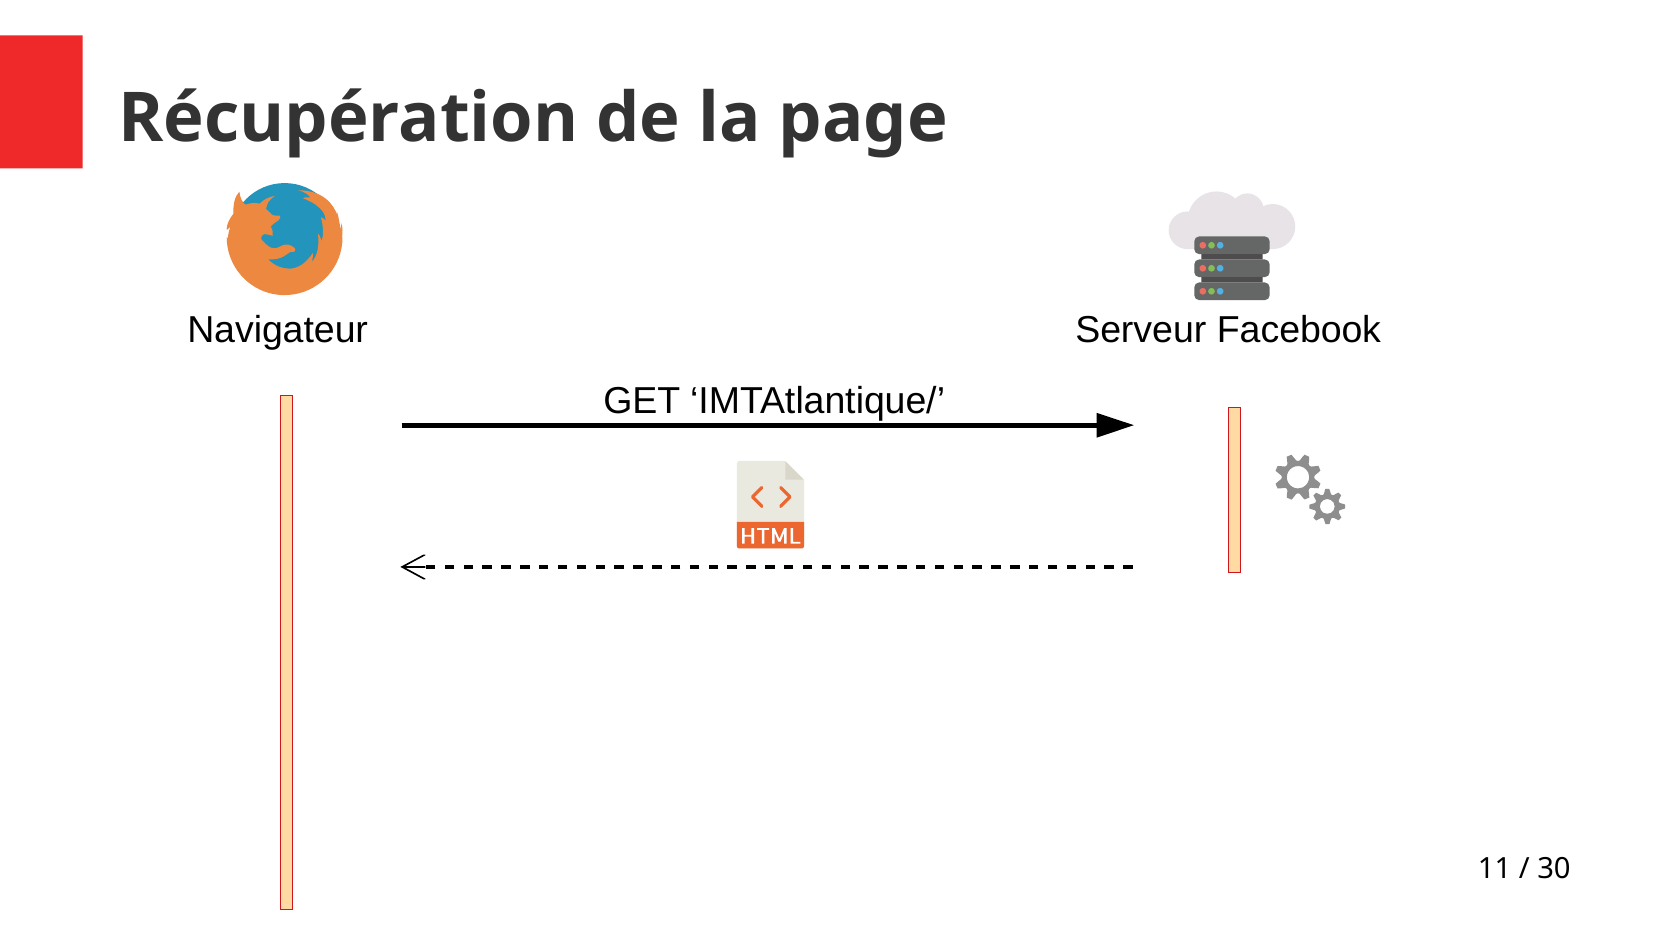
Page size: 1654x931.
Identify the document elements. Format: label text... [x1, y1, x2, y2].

picture [1275, 454, 1346, 525]
text_box Serveur Facebook [1039, 301, 1418, 400]
text_box [1228, 407, 1241, 573]
text_box GET ‘IMTAtlantique/’ [588, 372, 1016, 471]
picture [725, 471, 815, 550]
text_box [280, 395, 293, 910]
picture [1164, 178, 1300, 301]
title Récupération de la page [118, 37, 1571, 193]
picture [226, 183, 343, 296]
text_box Navigateur [129, 301, 426, 373]
